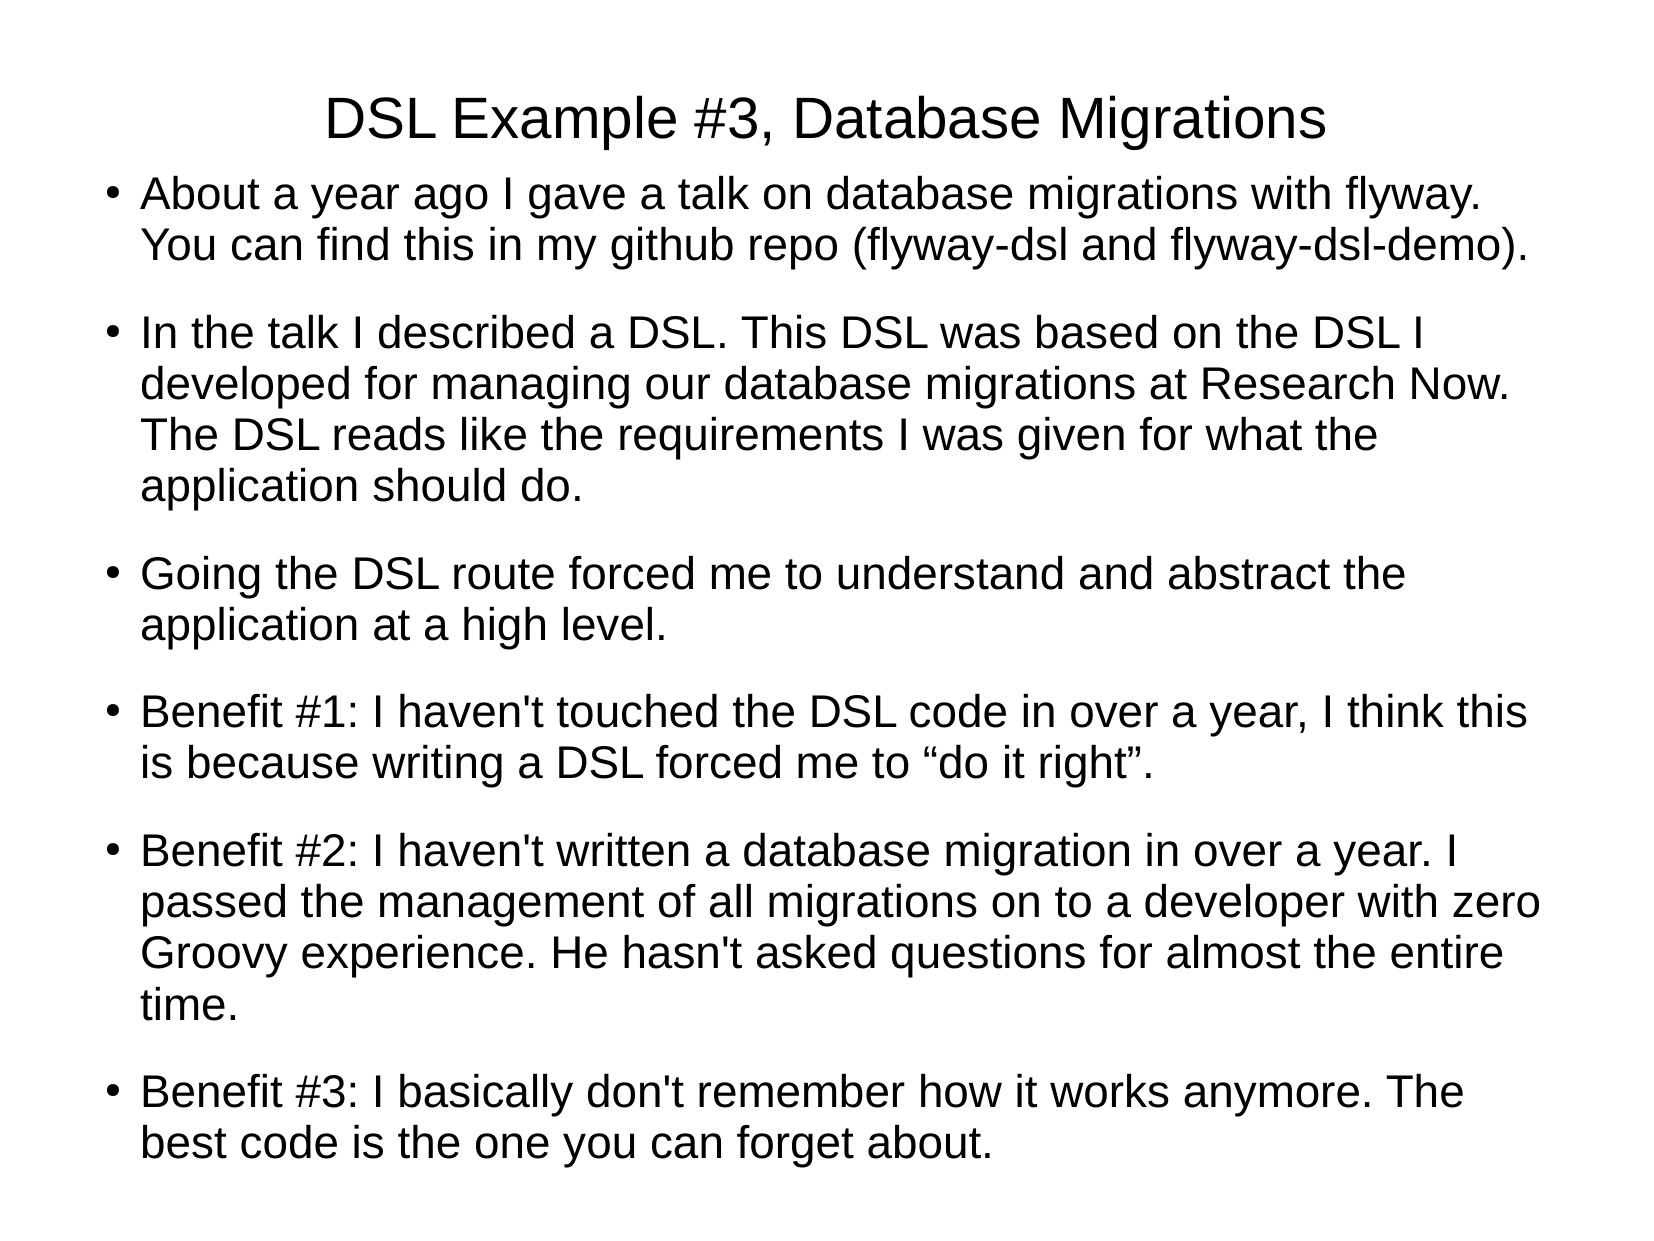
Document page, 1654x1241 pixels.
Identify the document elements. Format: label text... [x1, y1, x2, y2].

text_box About a year ago I gave a talk on database migrations with flyway. You can find this in my github repo (flyway-dsl and flyway-dsl-demo). In the talk I described a DSL. This DSL was based on the DSL I developed for managing our database migrations at Research Now. The DSL reads like the requirements I was given for what the application should do. Going the DSL route forced me to understand and abstract the application at a high level. Benefit #1: I haven't touched the DSL code in over a year, I think this is because writing a DSL forced me to “do it right”. Benefit #2: I haven't written a database migration in over a year. I passed the management of all migrations on to a developer with zero Groovy experience. He hasn't asked questions for almost the entire time. Benefit #3: I basically don't remember how it works anymore. The best code is the one you can forget about. [90, 160, 1561, 1205]
title DSL Example #3, Database Migrations [82, 57, 1571, 181]
